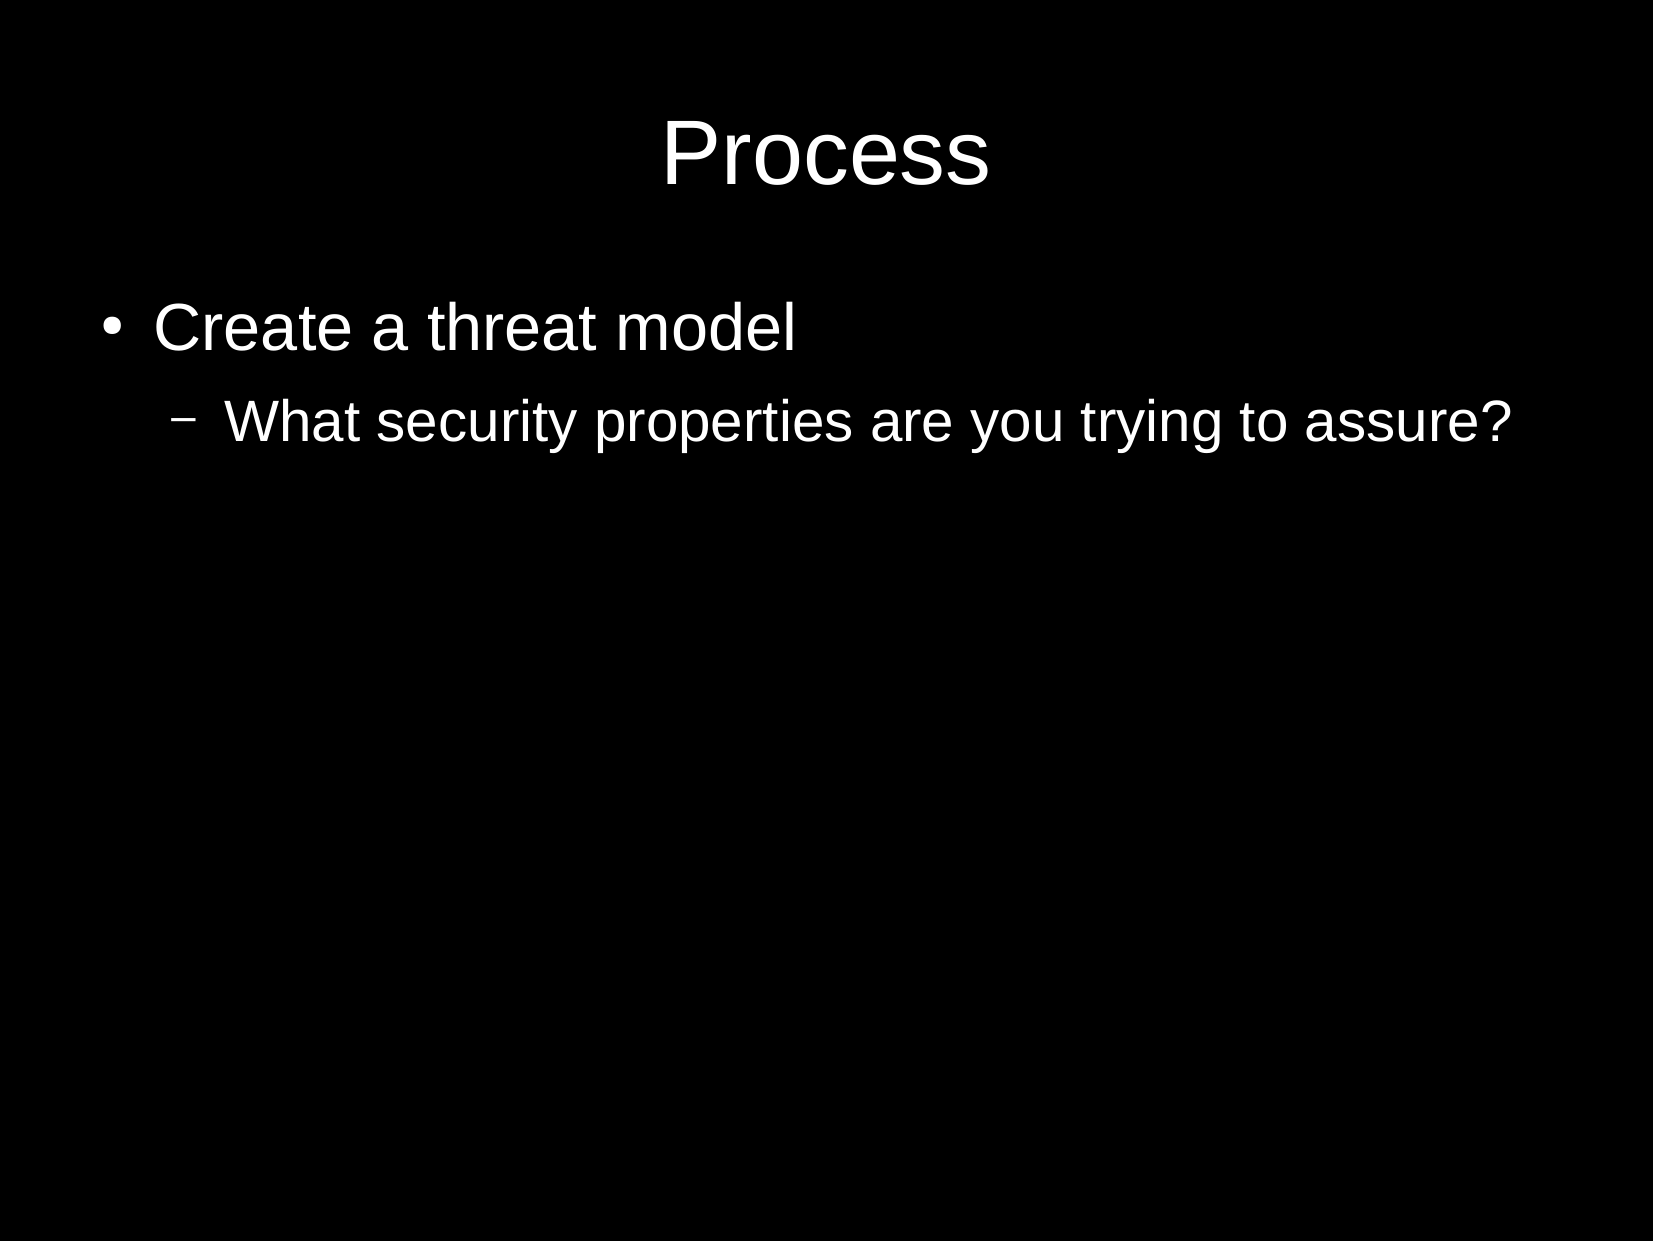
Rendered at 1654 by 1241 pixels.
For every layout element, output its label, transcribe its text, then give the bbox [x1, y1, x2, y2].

list Create a threat model What security properties are you trying to assure? [82, 290, 1571, 1186]
title Process [82, 49, 1571, 257]
